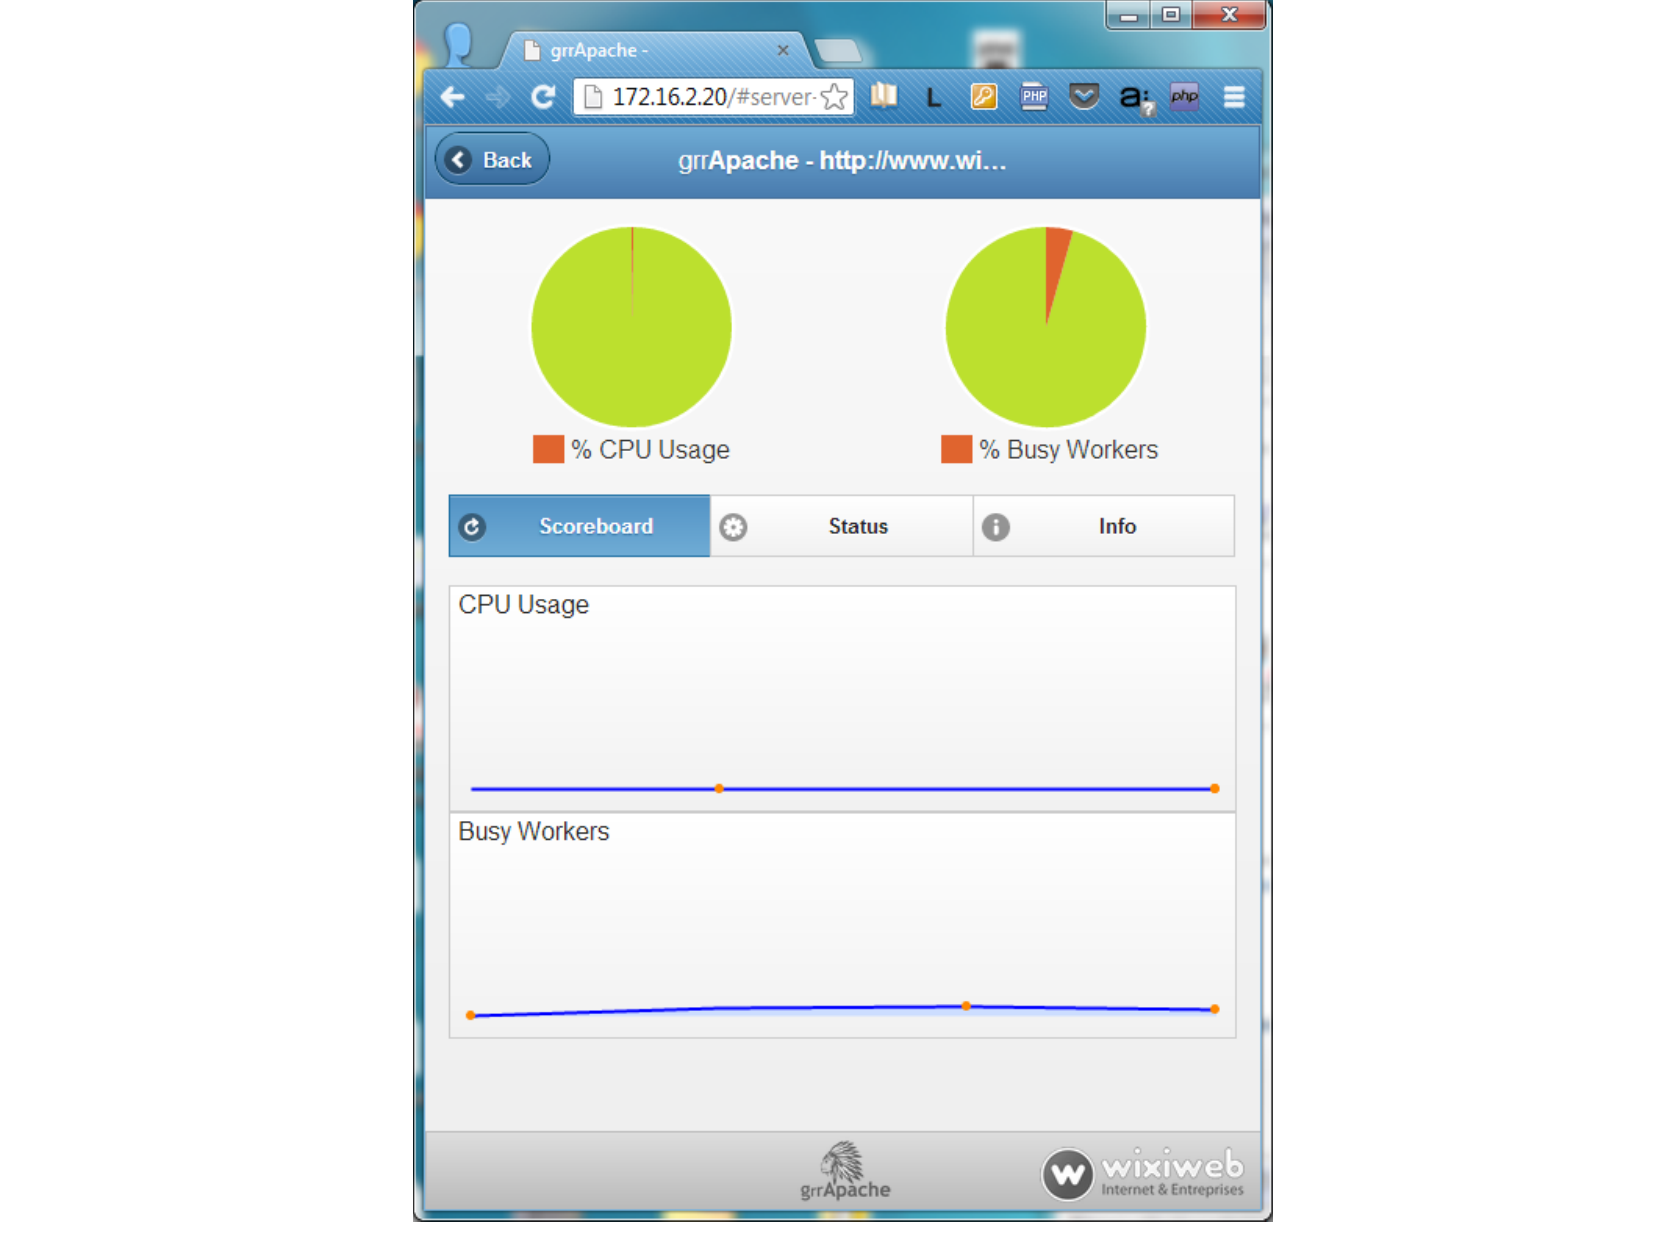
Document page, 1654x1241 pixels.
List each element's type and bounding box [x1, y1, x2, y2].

picture [413, 0, 1273, 1222]
